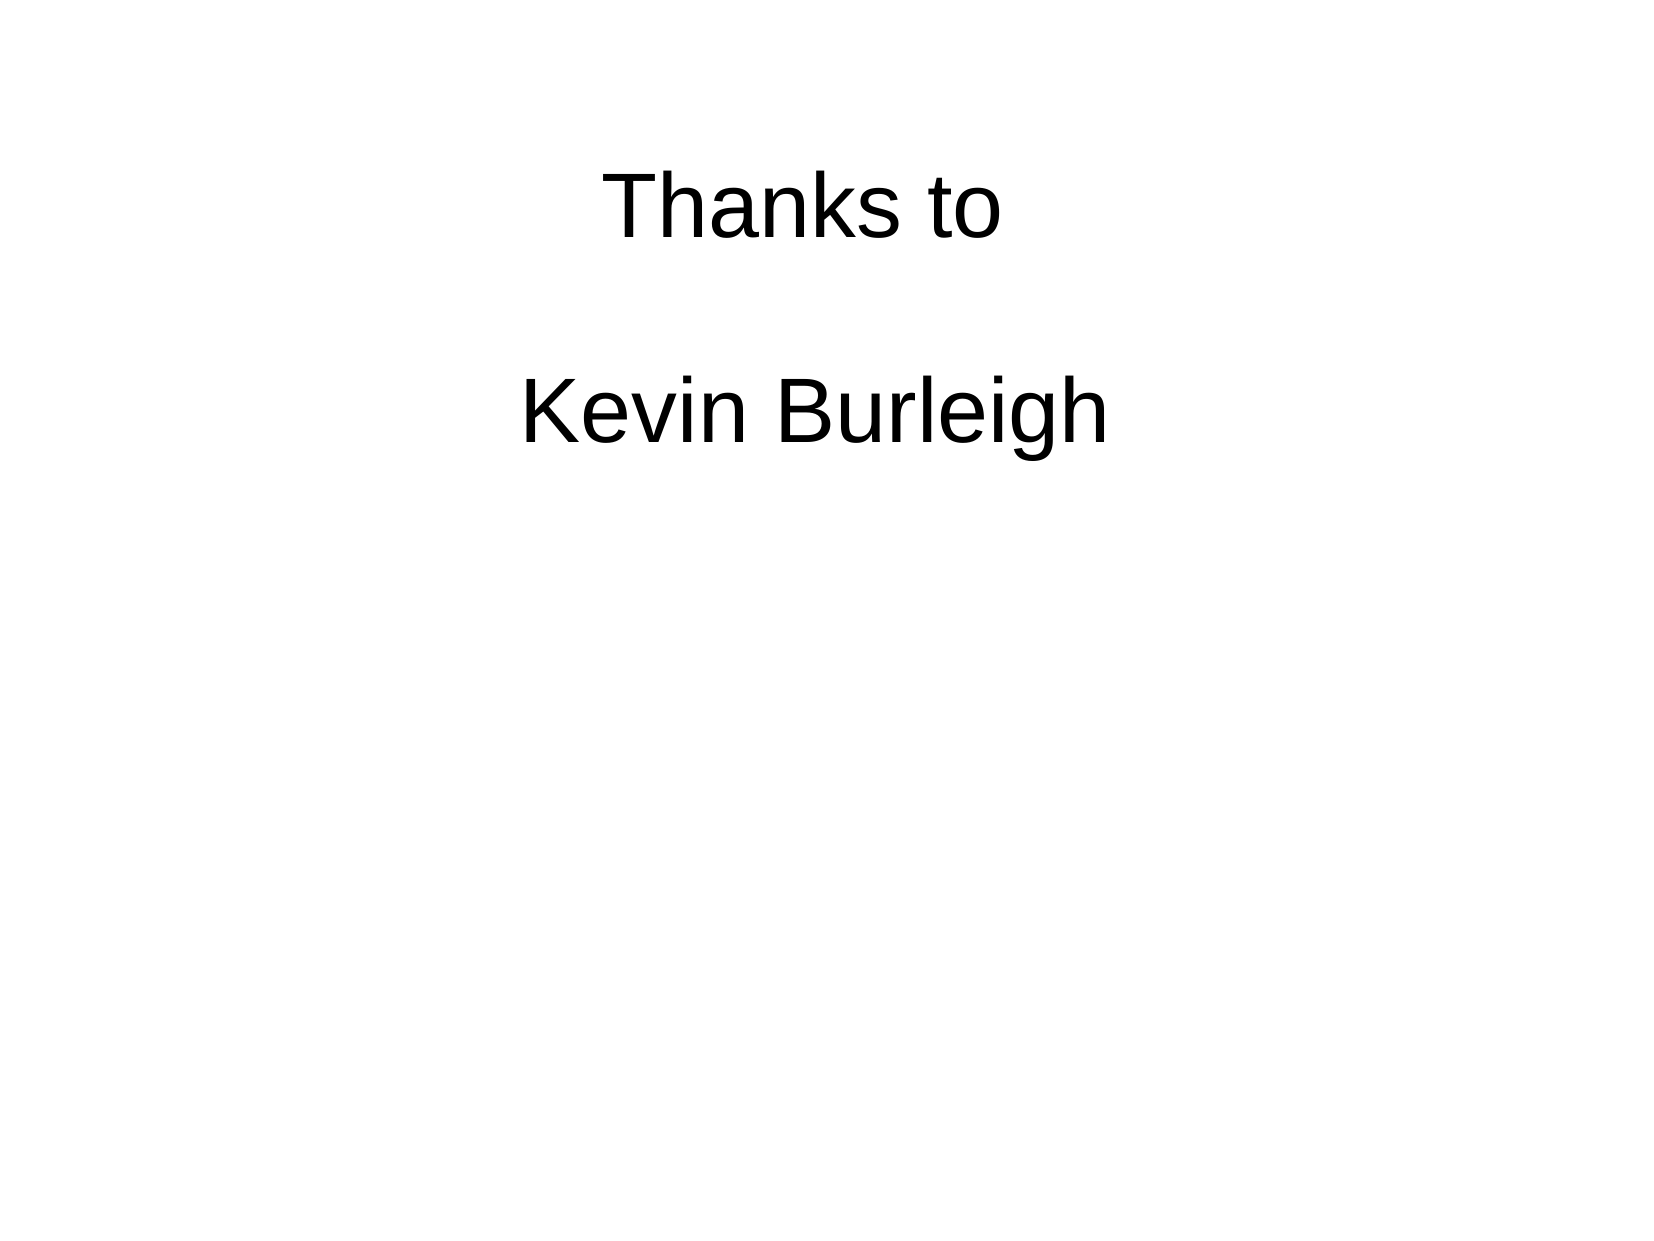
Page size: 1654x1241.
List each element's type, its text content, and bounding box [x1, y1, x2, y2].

title Thanks to Kevin Burleigh [71, 154, 1560, 462]
